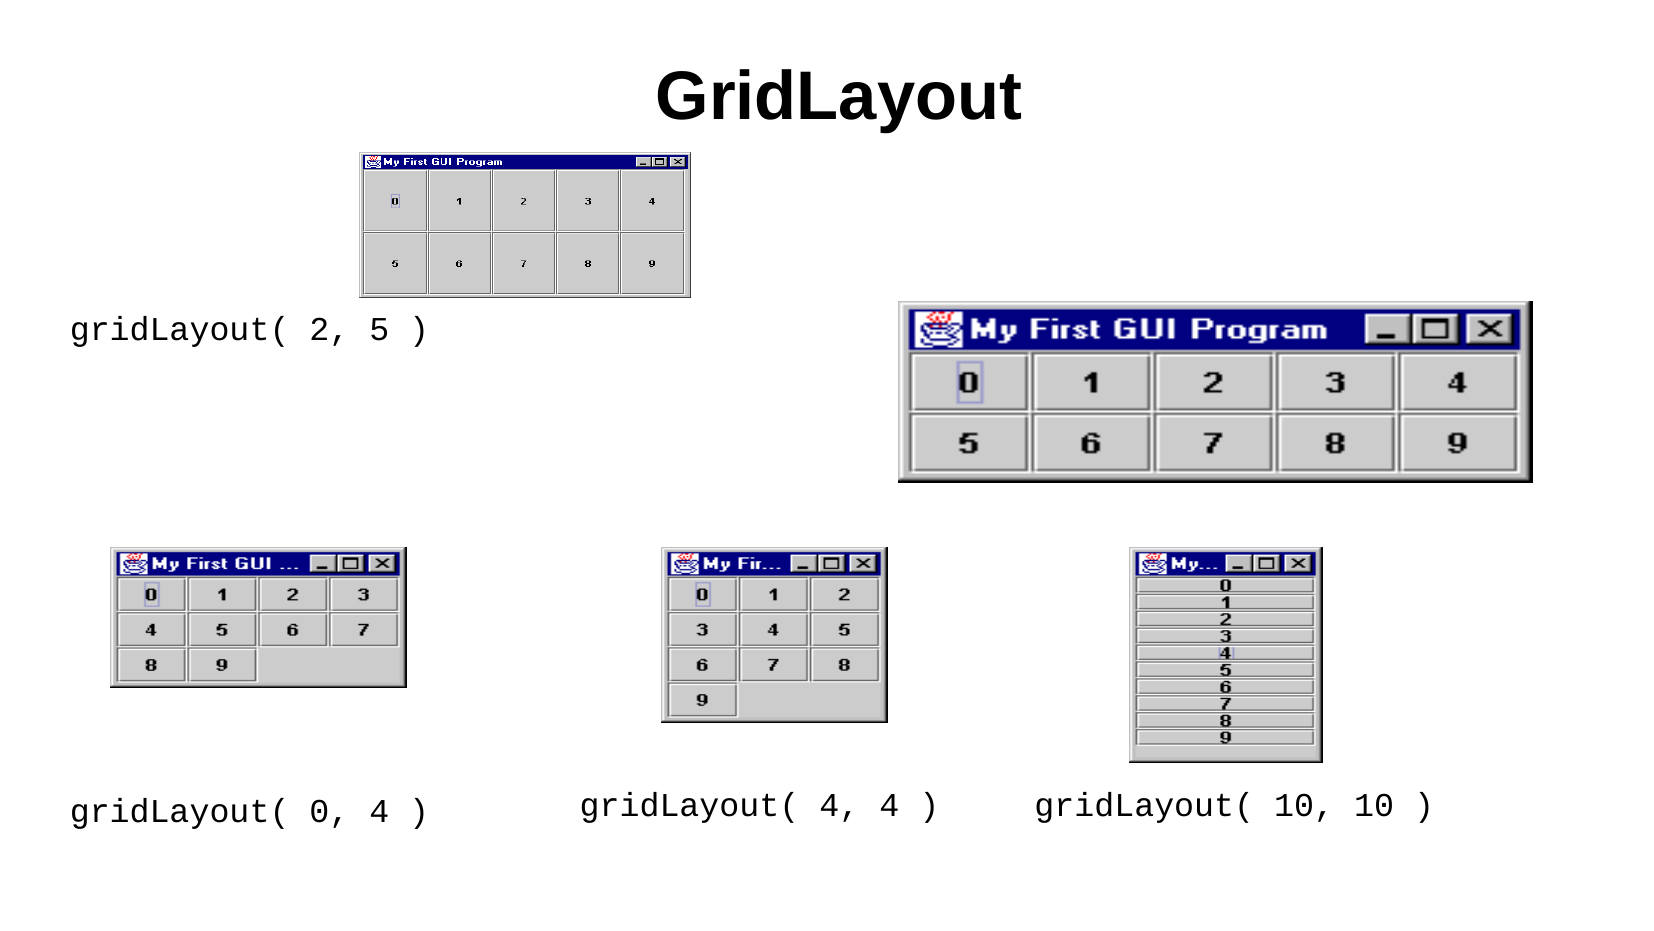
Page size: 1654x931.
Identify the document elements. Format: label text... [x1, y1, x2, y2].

picture [1129, 547, 1323, 763]
picture [898, 301, 1533, 483]
text_box gridLayout( 4, 4 ) [564, 775, 955, 831]
picture [359, 152, 691, 298]
title GridLayout [82, 37, 1571, 147]
text_box gridLayout( 2, 5 ) [55, 299, 445, 355]
picture [110, 547, 407, 688]
text_box gridLayout( 0, 4 ) [55, 781, 445, 837]
picture [661, 547, 888, 723]
text_box gridLayout( 10, 10 ) [1019, 775, 1450, 831]
